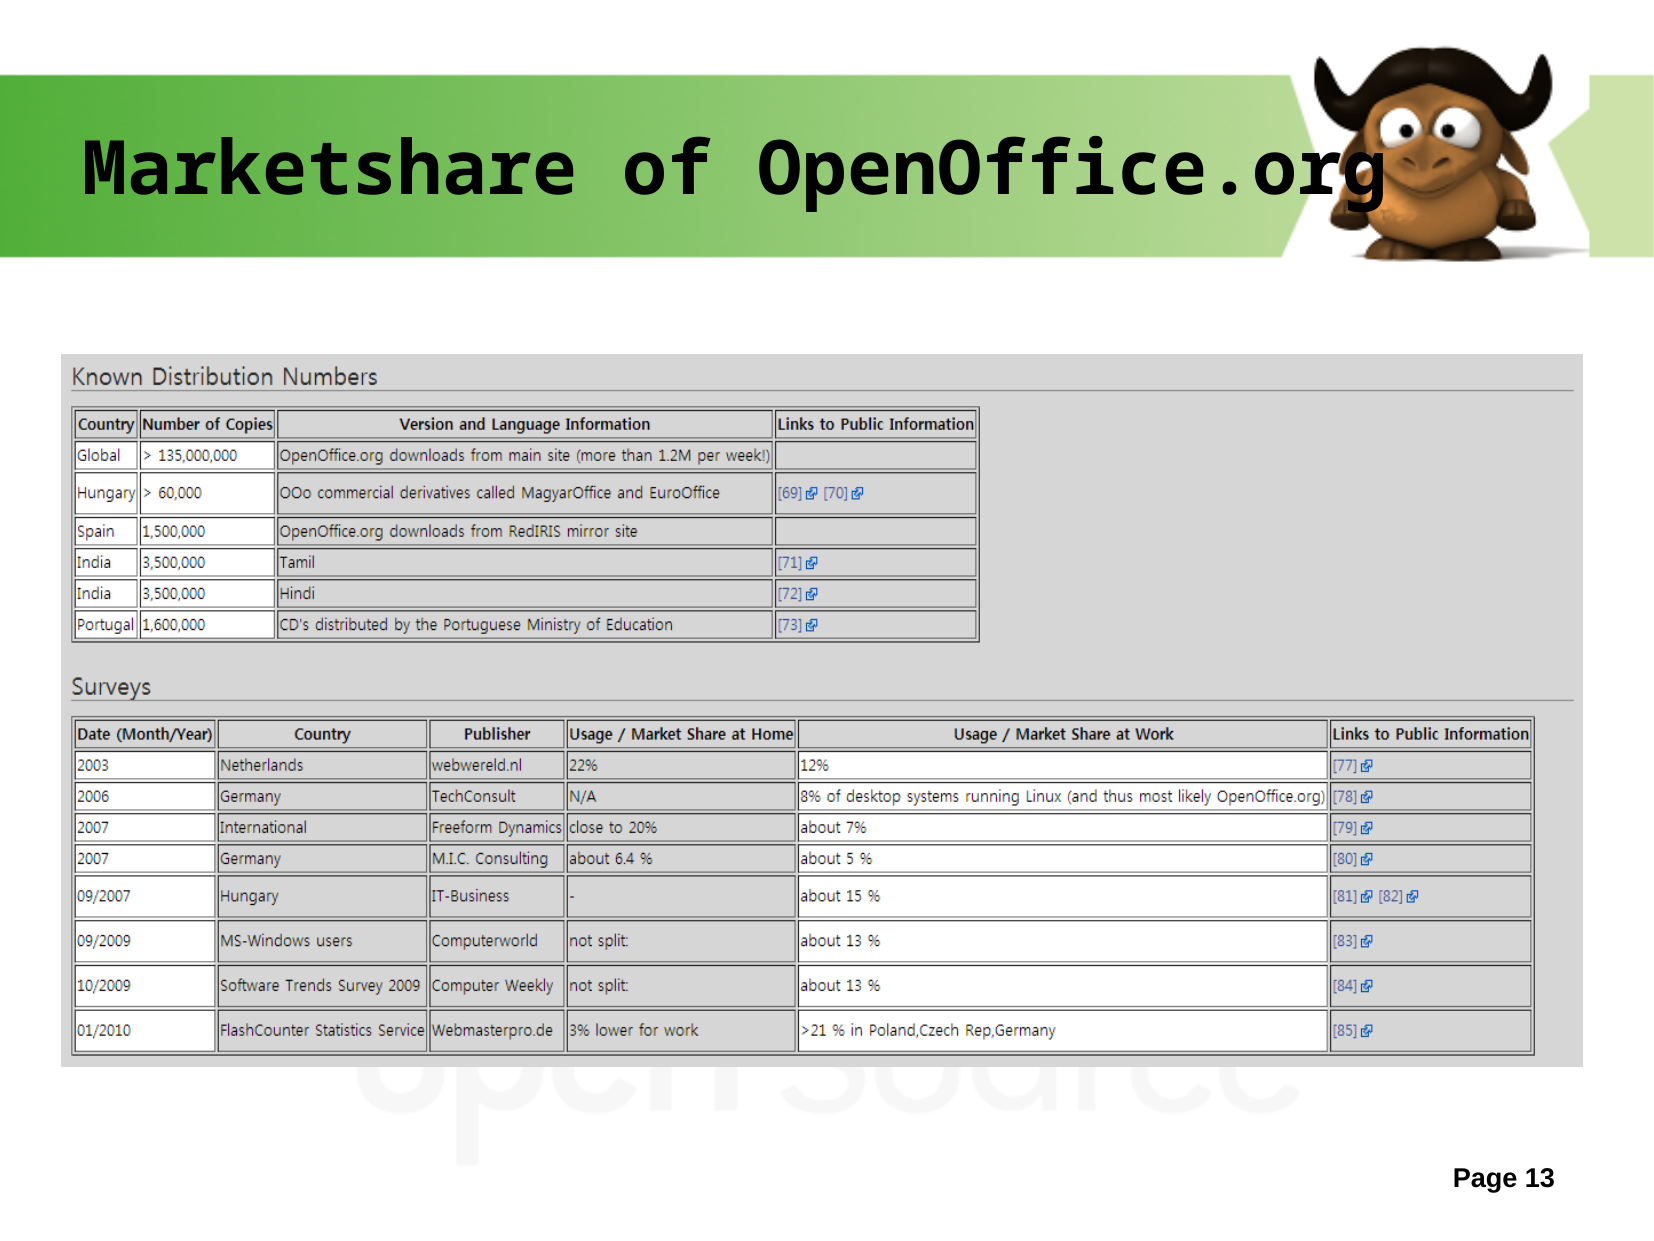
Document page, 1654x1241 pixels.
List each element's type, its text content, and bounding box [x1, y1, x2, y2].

picture [0, 0, 1654, 1241]
title Marketshare of OpenOffice.org [82, 61, 1571, 269]
